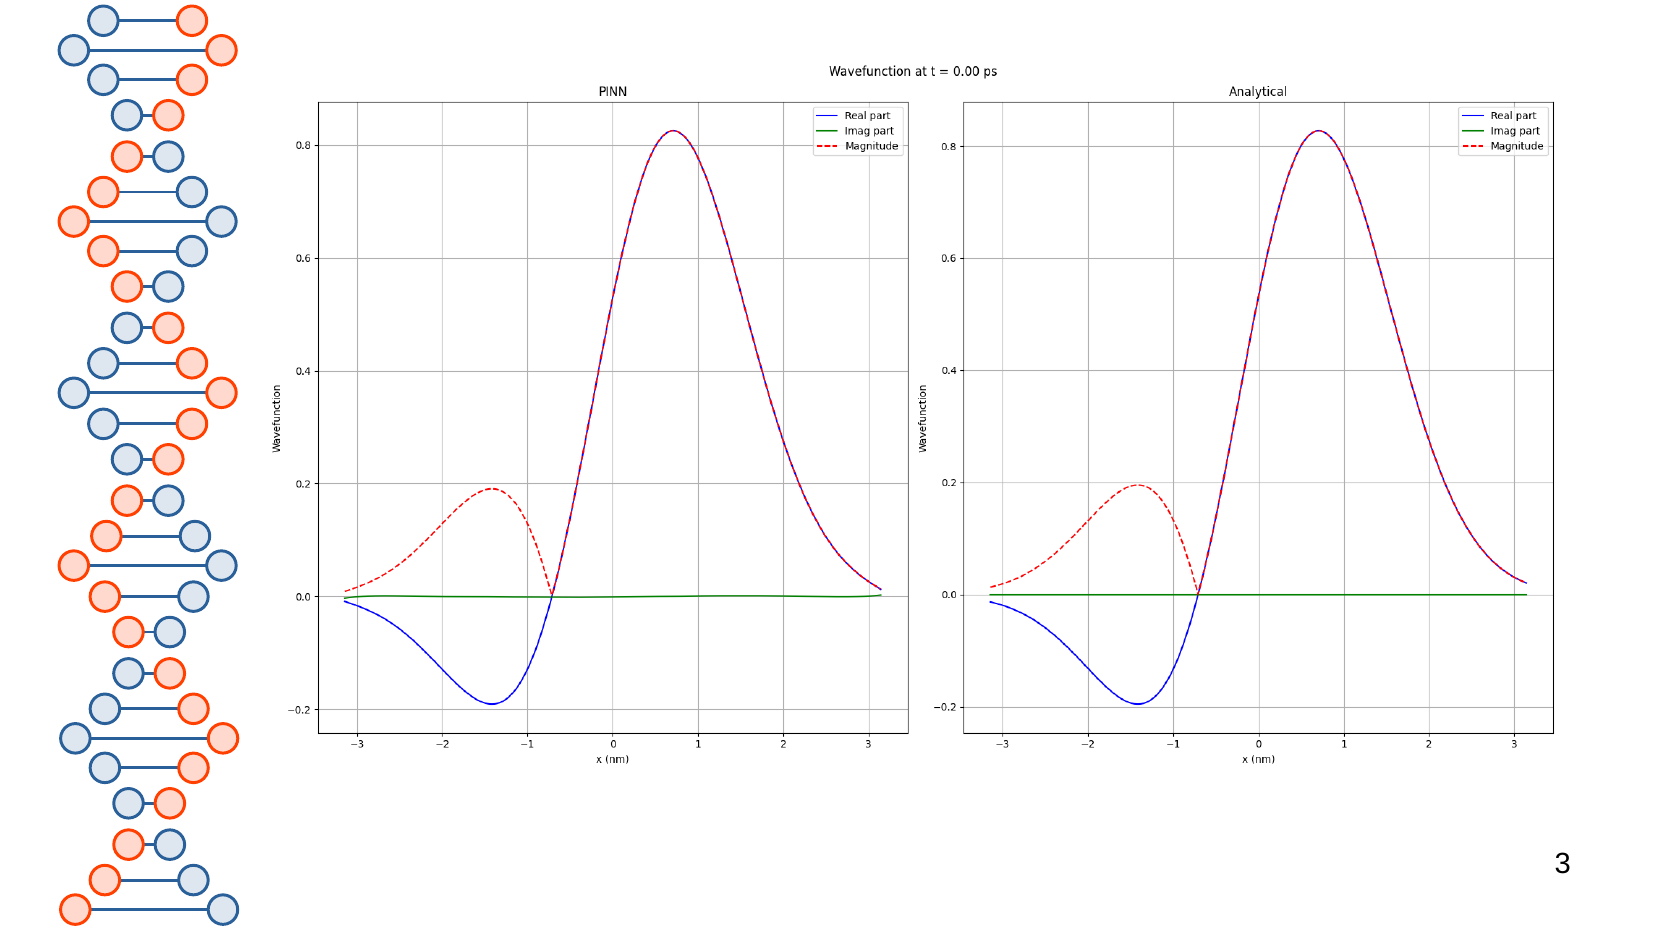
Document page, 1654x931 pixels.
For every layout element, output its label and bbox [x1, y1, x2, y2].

picture [265, 58, 1560, 772]
